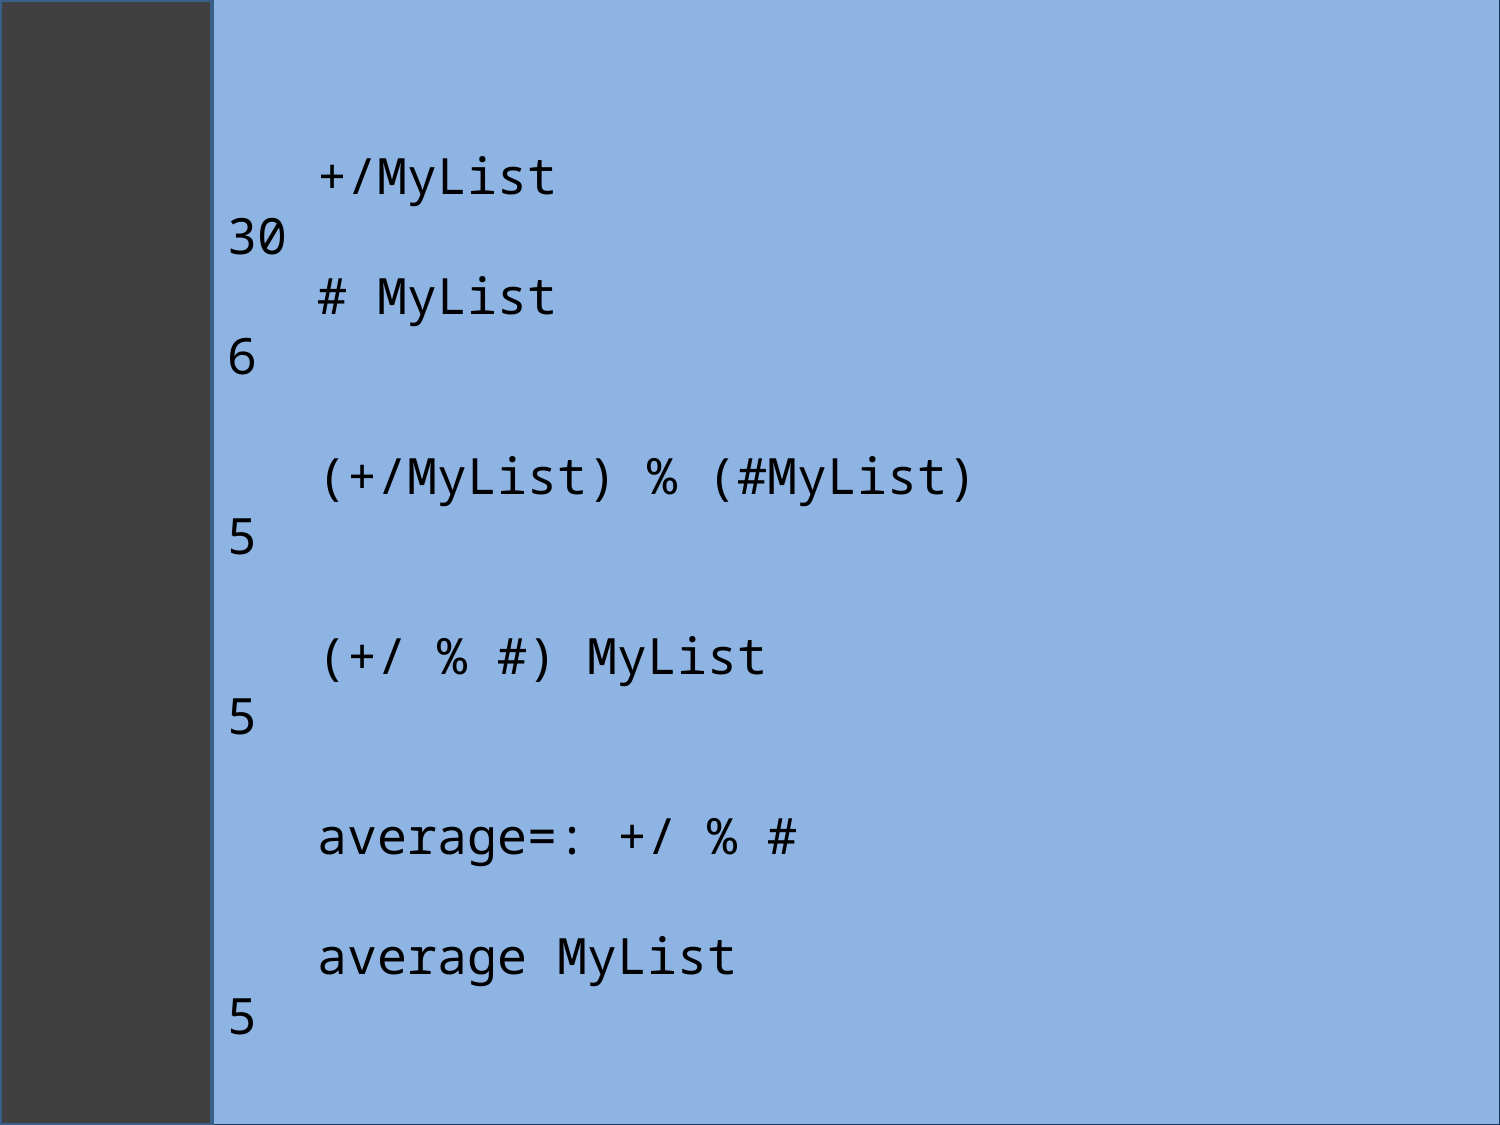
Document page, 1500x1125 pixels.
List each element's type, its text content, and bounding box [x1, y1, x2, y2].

text_box [0, 0, 1500, 1125]
text_box +/MyList 30 # MyList 6 (+/MyList) % (#MyList) 5 (+/ % #) MyList 5 average=: +/ % # average MyList 5 [213, 137, 1425, 1053]
